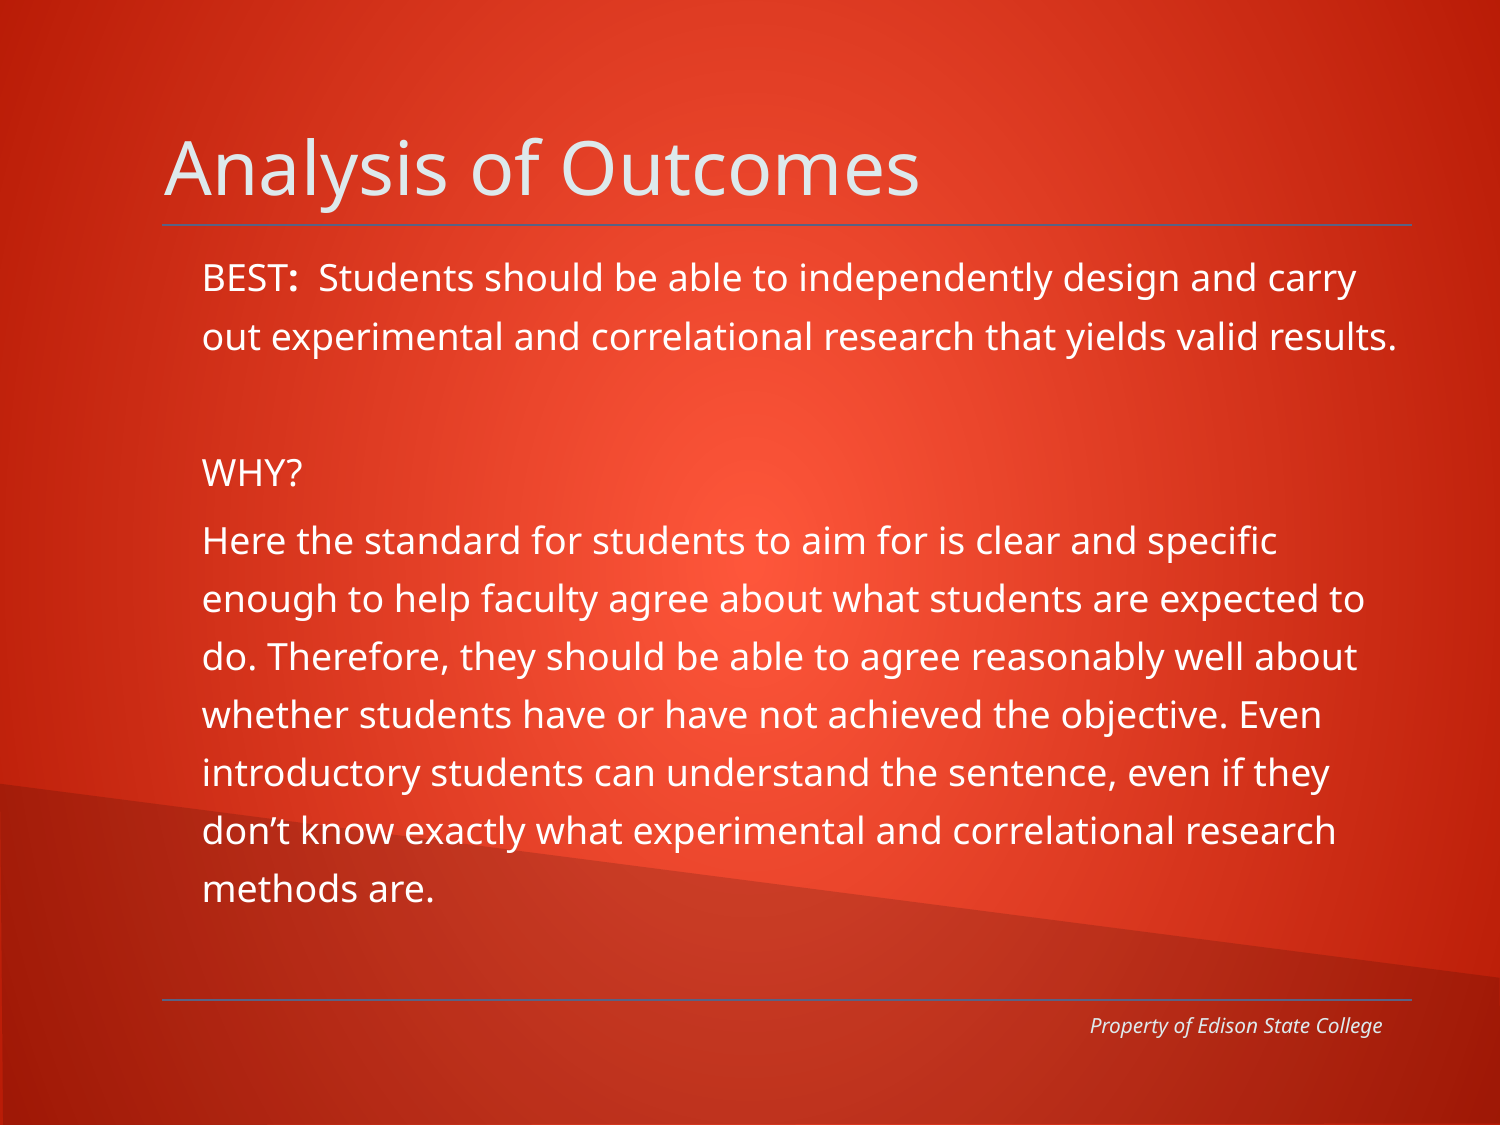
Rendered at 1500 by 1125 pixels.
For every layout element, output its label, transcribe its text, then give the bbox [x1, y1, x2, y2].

title Analysis of Outcomes [150, 45, 1425, 233]
footer Property of Edison State College [1074, 987, 1463, 1063]
list BEST: Students should be able to independently design and carry out experimental and correlational research that yields valid results. WHY? Here the standard for students to aim for is clear and specific enough to help faculty agree about what students are expected to do. Therefore, they should be able to agree reasonably well about whether students have or have not achieved the objective. Even introductory students can understand the sentence, even if they don’t know exactly what experimental and correlational research methods are. [150, 237, 1425, 988]
